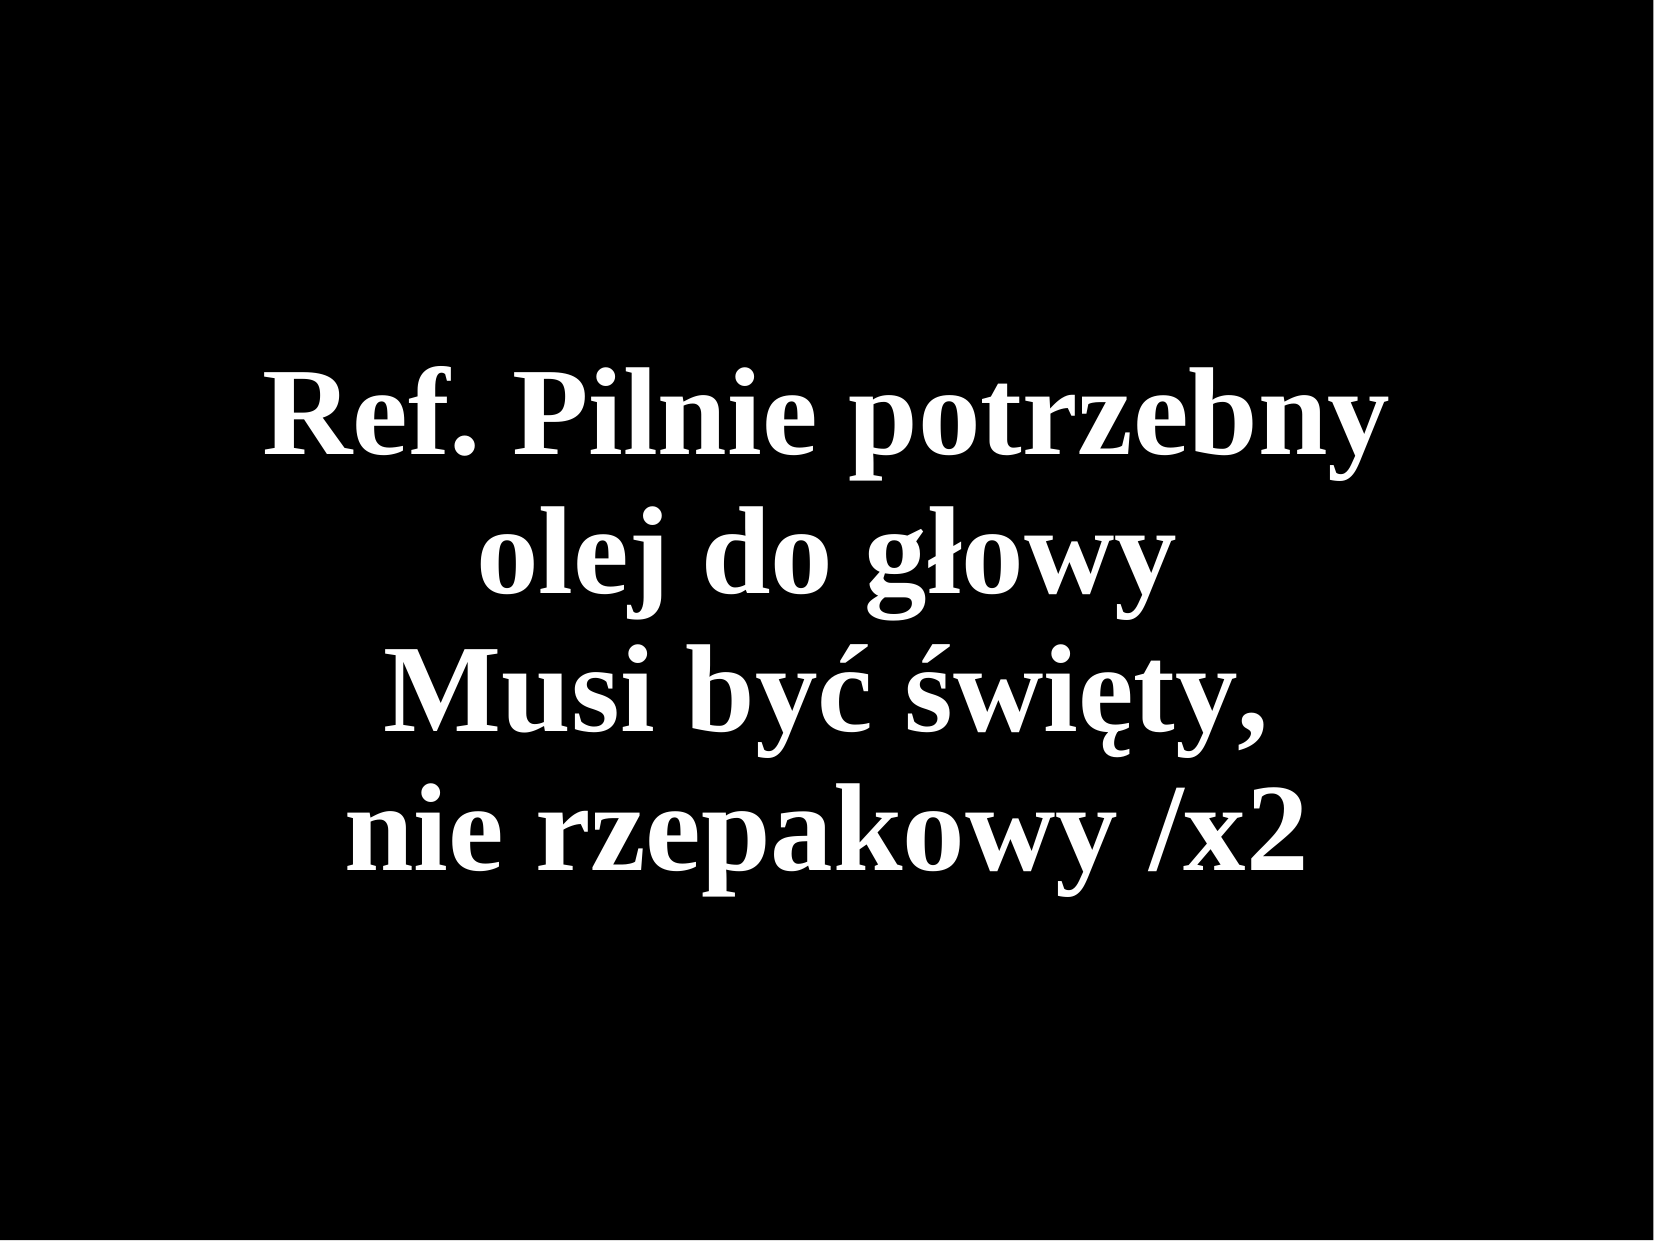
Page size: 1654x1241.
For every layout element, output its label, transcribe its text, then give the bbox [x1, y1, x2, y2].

title Ref. Pilnie potrzebny olej do głowy Musi być święty, nie rzepakowy /x2 [0, 0, 1654, 1241]
